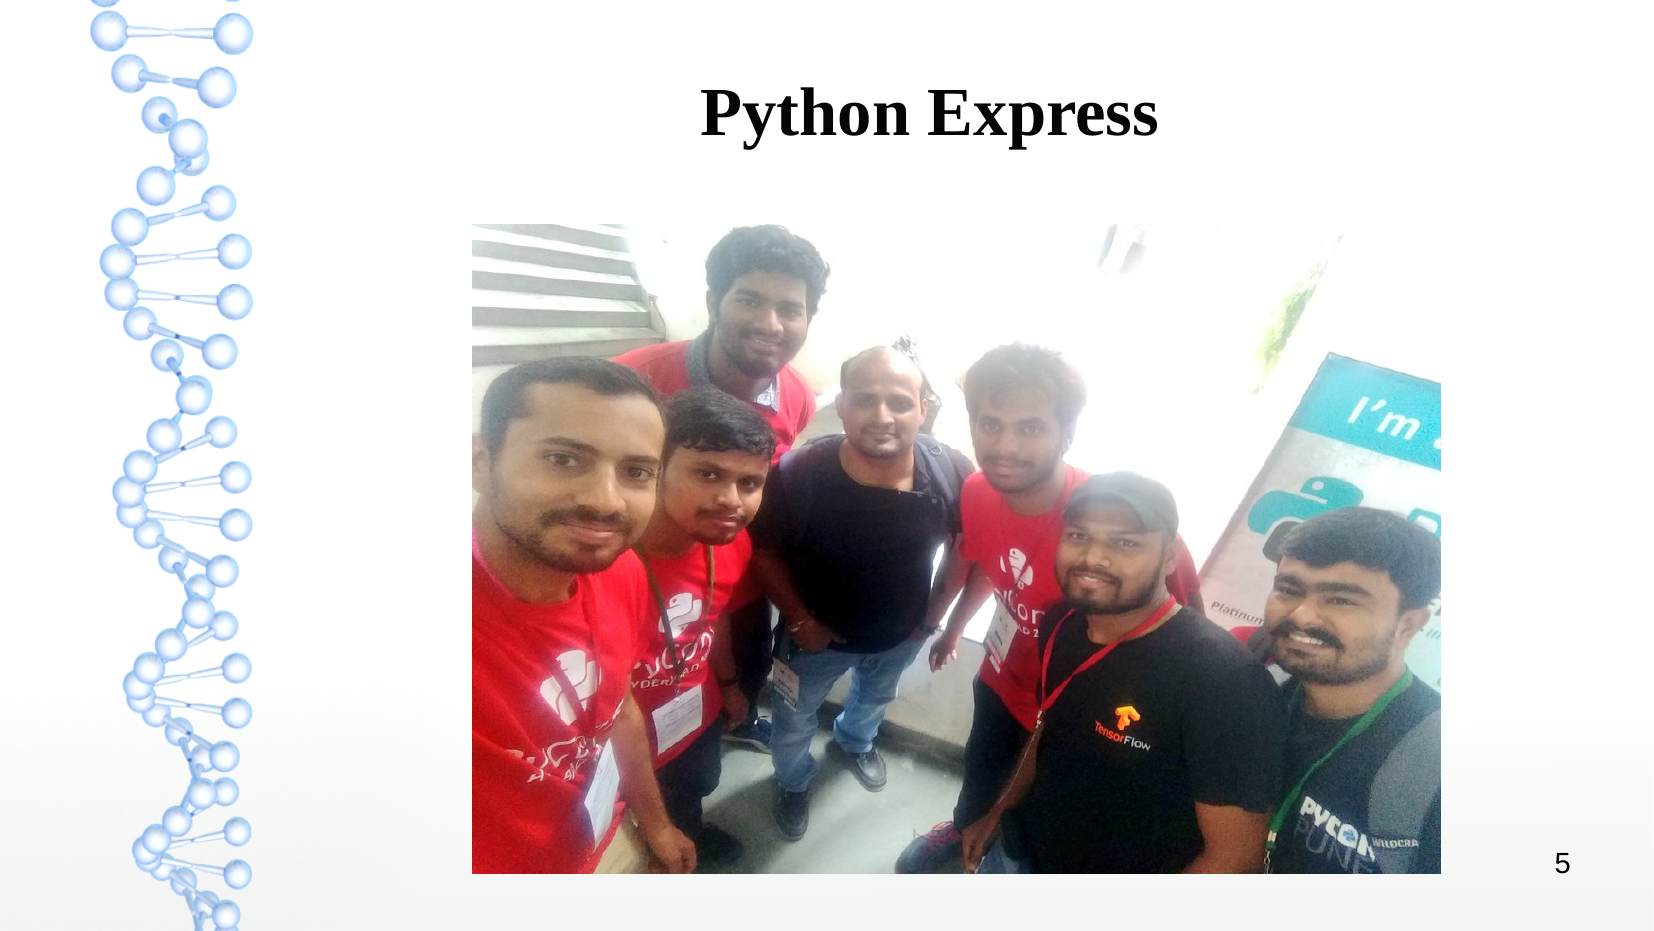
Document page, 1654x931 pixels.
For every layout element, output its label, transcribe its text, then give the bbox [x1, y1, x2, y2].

title Python Express [265, 35, 1595, 189]
picture [0, 0, 1654, 931]
